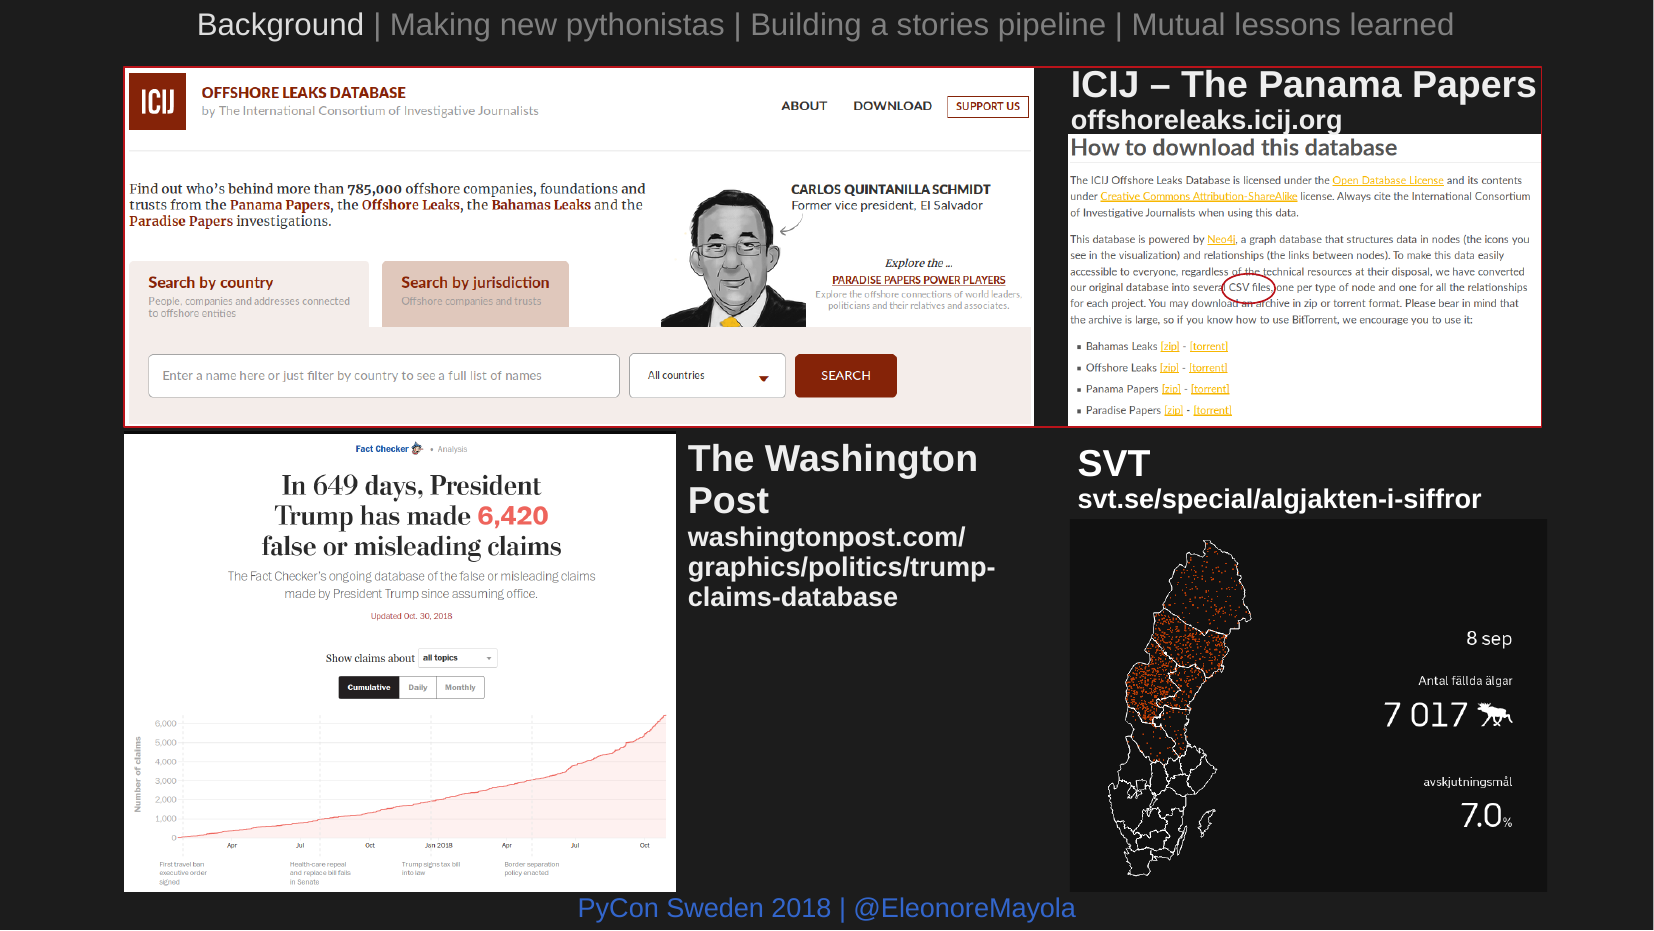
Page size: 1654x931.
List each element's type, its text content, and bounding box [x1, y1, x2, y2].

text_box ICIJ – The Panama Papers offshoreleaks.icij.org [1056, 68, 1541, 143]
text_box The Washington Post washingtonpost.com/graphics/politics/trump-claims-database [673, 430, 1052, 626]
text_box ICIJ – The Panama Papers offshoreleaks.icij.org [1056, 55, 1553, 143]
picture [1069, 519, 1548, 892]
picture [125, 68, 1034, 426]
picture [124, 431, 676, 892]
picture [1068, 143, 1541, 426]
text_box Background | Making new pythonistas | Building a stories pipeline | Mutual lessons learned [0, 0, 1654, 57]
text_box PyCon Sweden 2018 | @EleonoreMayola [460, 885, 1193, 931]
text_box SVT svt.se/special/algjakten-i-siffror [1062, 434, 1542, 553]
